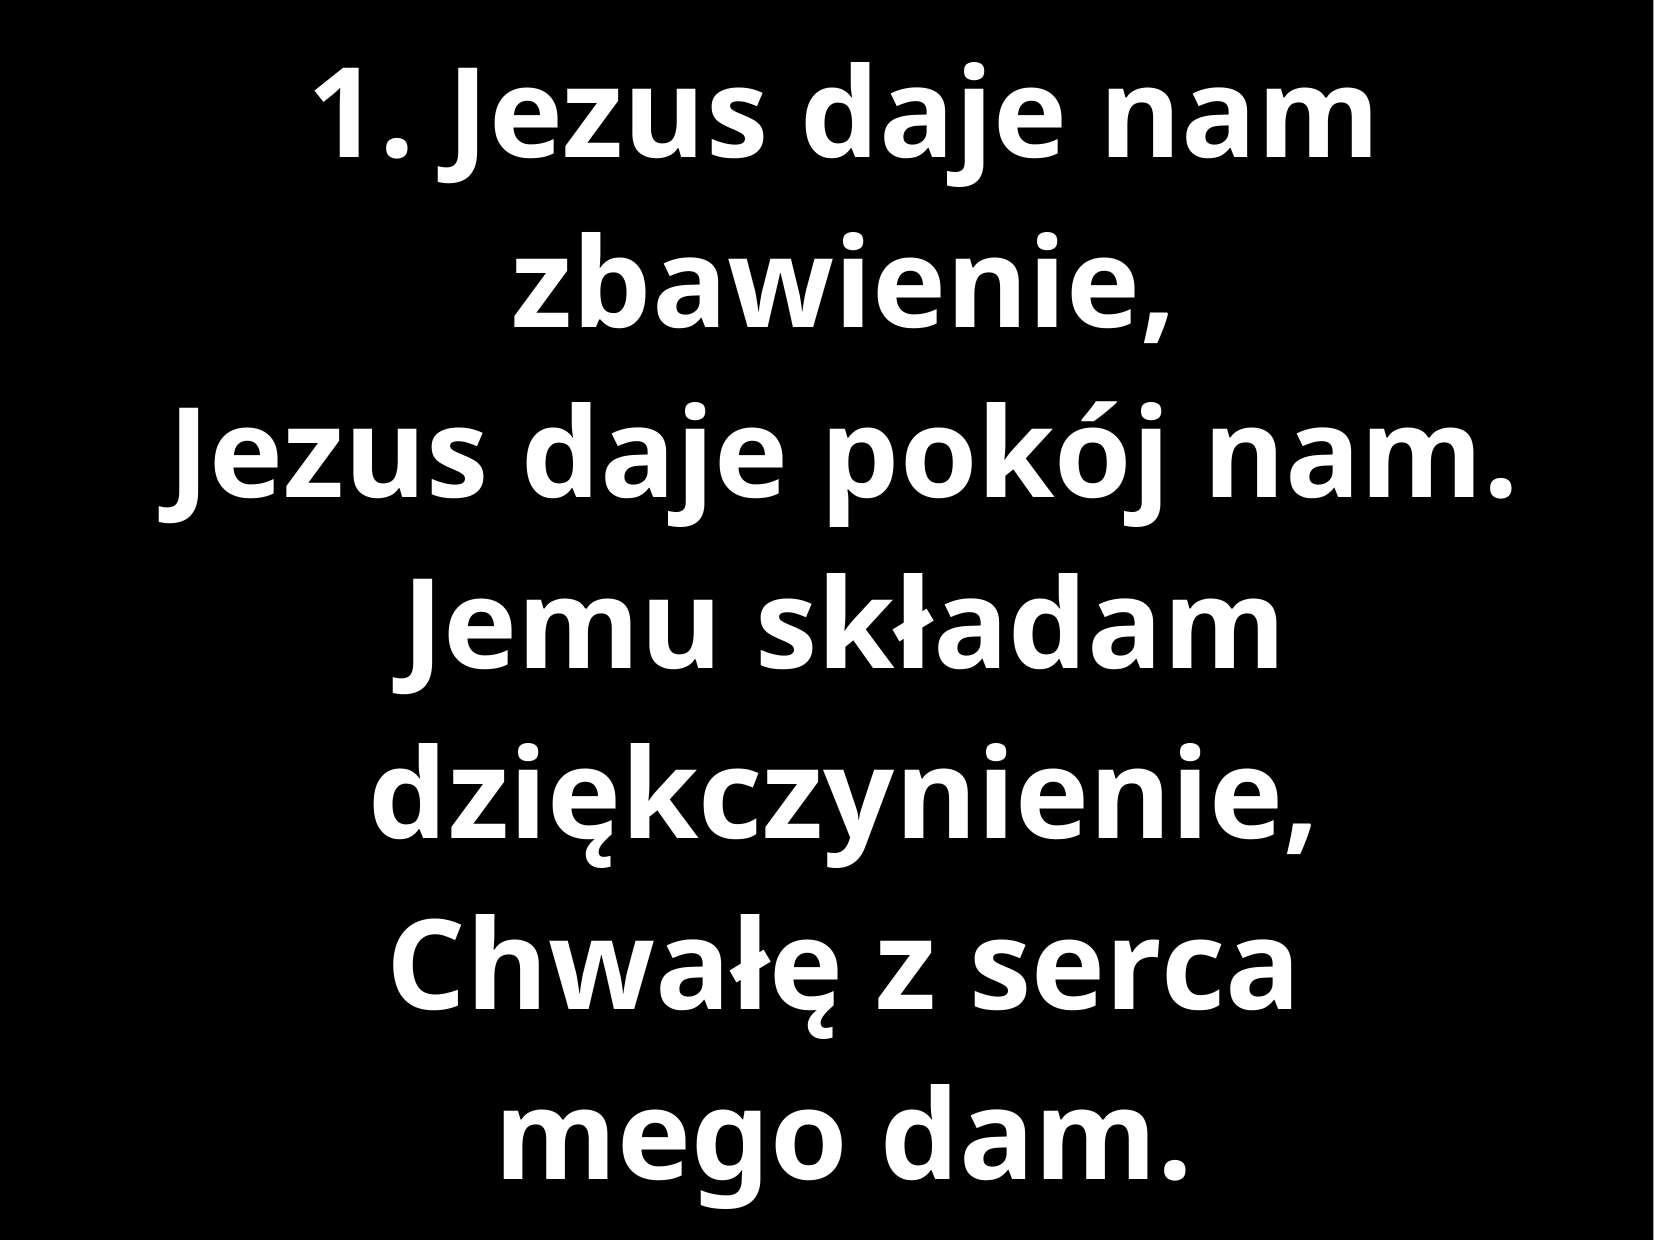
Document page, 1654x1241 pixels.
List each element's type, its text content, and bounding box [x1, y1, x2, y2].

subtitle 1. Jezus daje nam zbawienie, Jezus daje pokój nam. Jemu składam dziękczynienie, Chwałę z serca mego dam. [0, 0, 1654, 1241]
